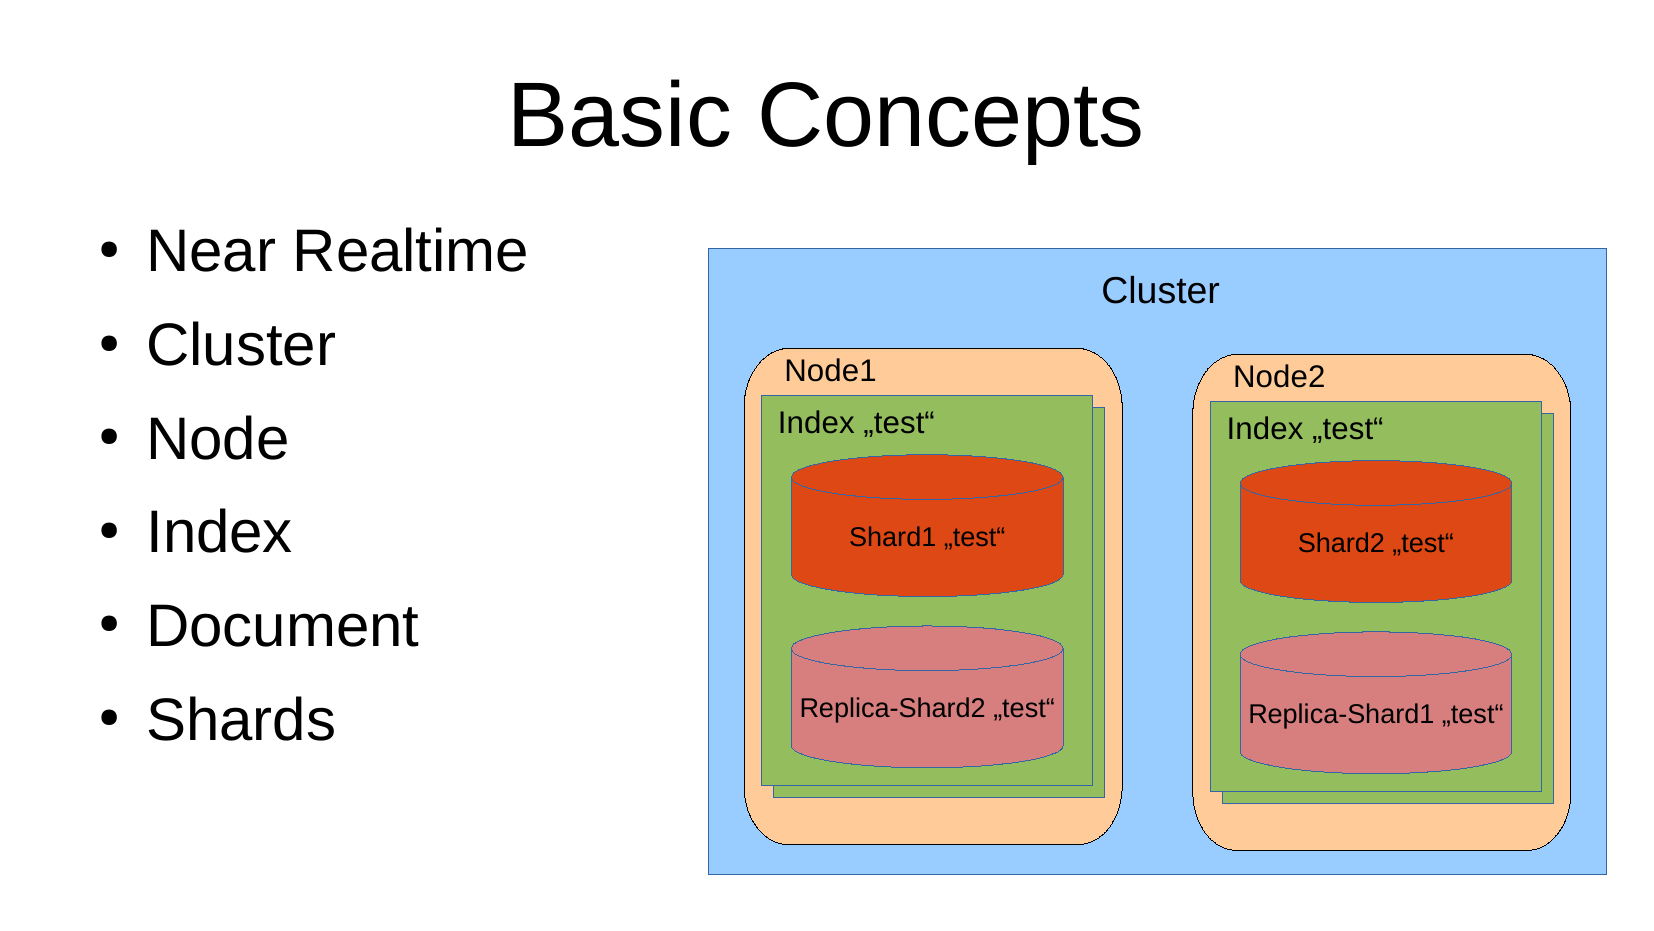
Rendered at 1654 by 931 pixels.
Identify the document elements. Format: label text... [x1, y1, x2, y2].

text_box [708, 248, 1607, 875]
title Basic Concepts [82, 37, 1571, 193]
text_box Index „test“ [1211, 403, 1400, 454]
text_box Index „test“ [763, 397, 951, 448]
text_box Cluster [1086, 262, 1235, 319]
text_box Node2 [1218, 352, 1341, 402]
text_box Shard1 „test“ [791, 454, 1064, 597]
list Near Realtime Cluster Node Index Document Shards [82, 217, 1571, 758]
text_box Shard2 „test“ [1240, 460, 1512, 603]
text_box Node1 [769, 346, 892, 396]
text_box Replica-Shard2 „test“ [791, 625, 1064, 768]
text_box Replica-Shard1 „test“ [1240, 631, 1512, 774]
